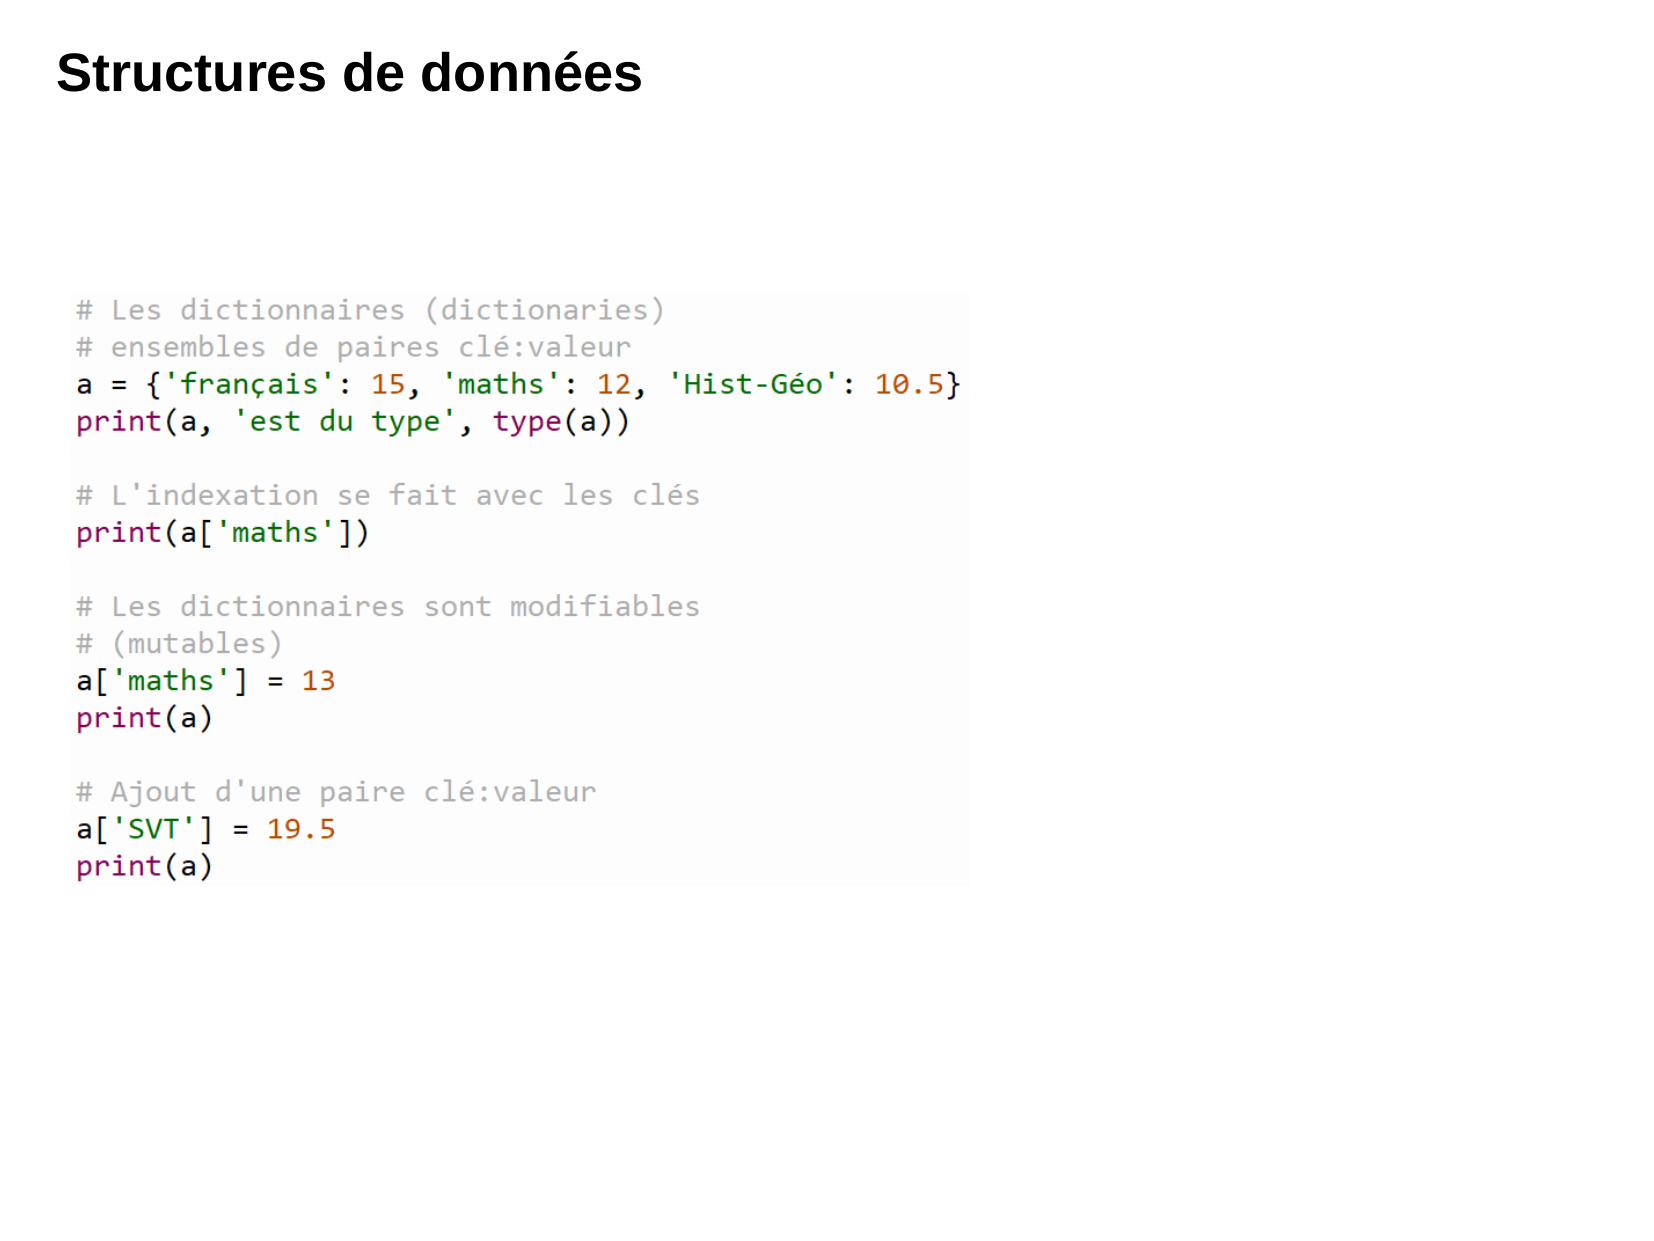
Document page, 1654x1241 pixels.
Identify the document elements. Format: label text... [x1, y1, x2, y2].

text_box Structures de données [41, 35, 660, 111]
picture [70, 293, 970, 886]
